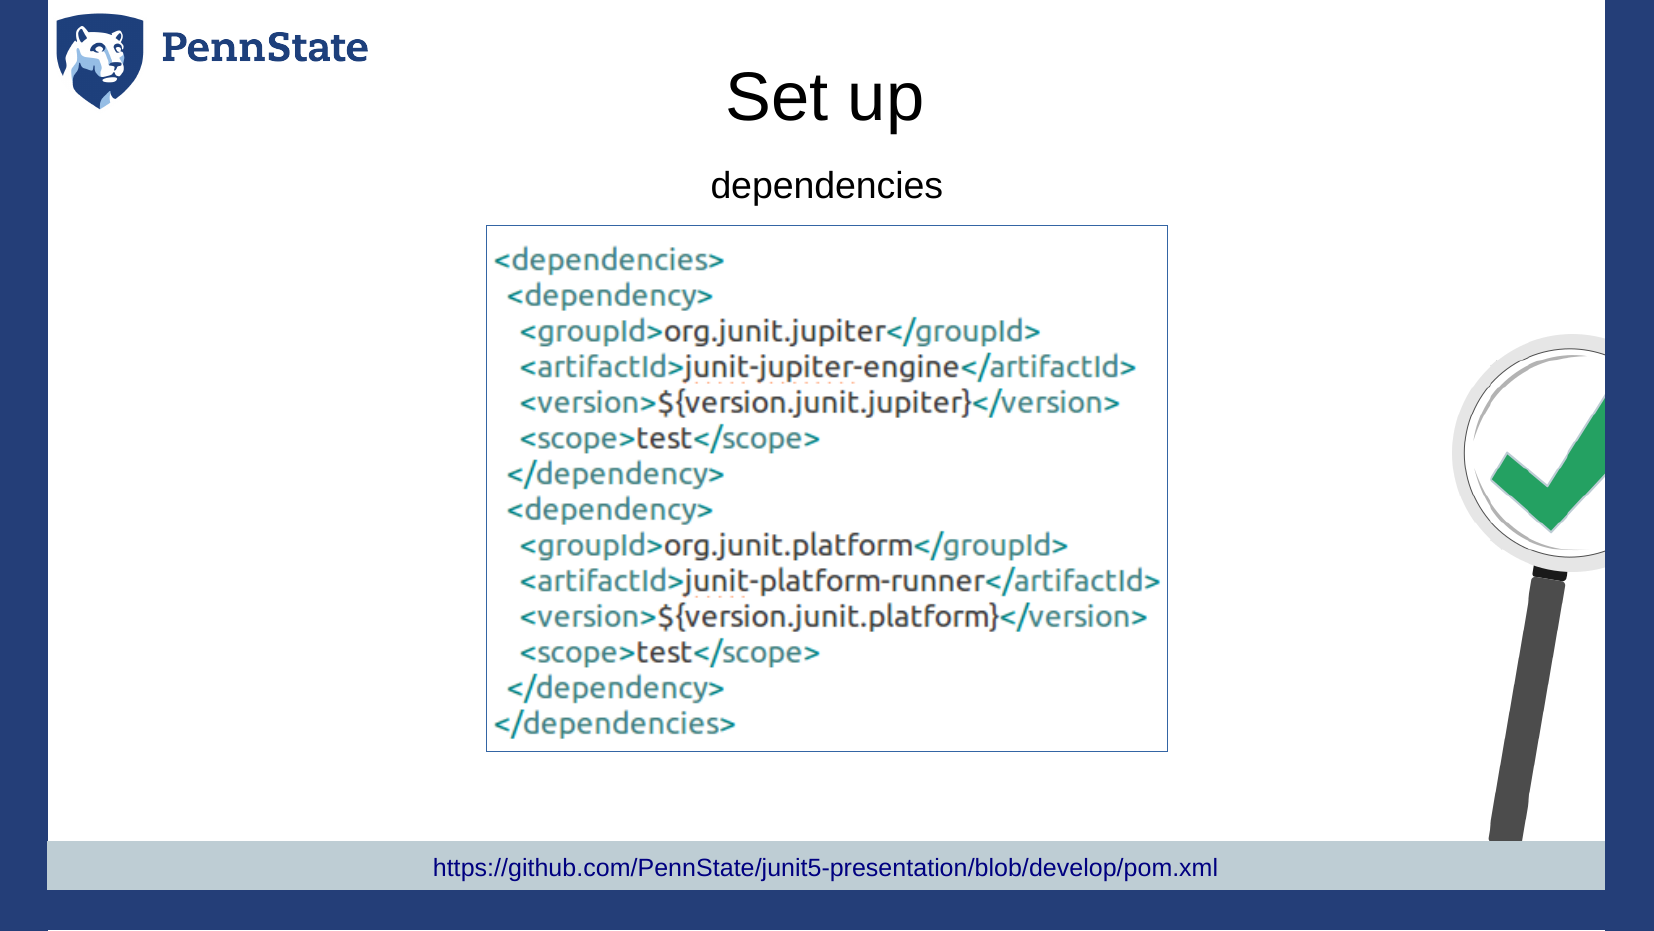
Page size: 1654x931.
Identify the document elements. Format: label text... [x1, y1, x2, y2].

text_box https://github.com/PennState/junit5-presentation/blob/develop/pom.xml [225, 845, 1428, 903]
picture [48, 0, 411, 152]
picture [1452, 334, 1605, 841]
title Set up [60, 19, 1591, 175]
picture [486, 225, 1168, 752]
title dependencies [624, 146, 1030, 225]
